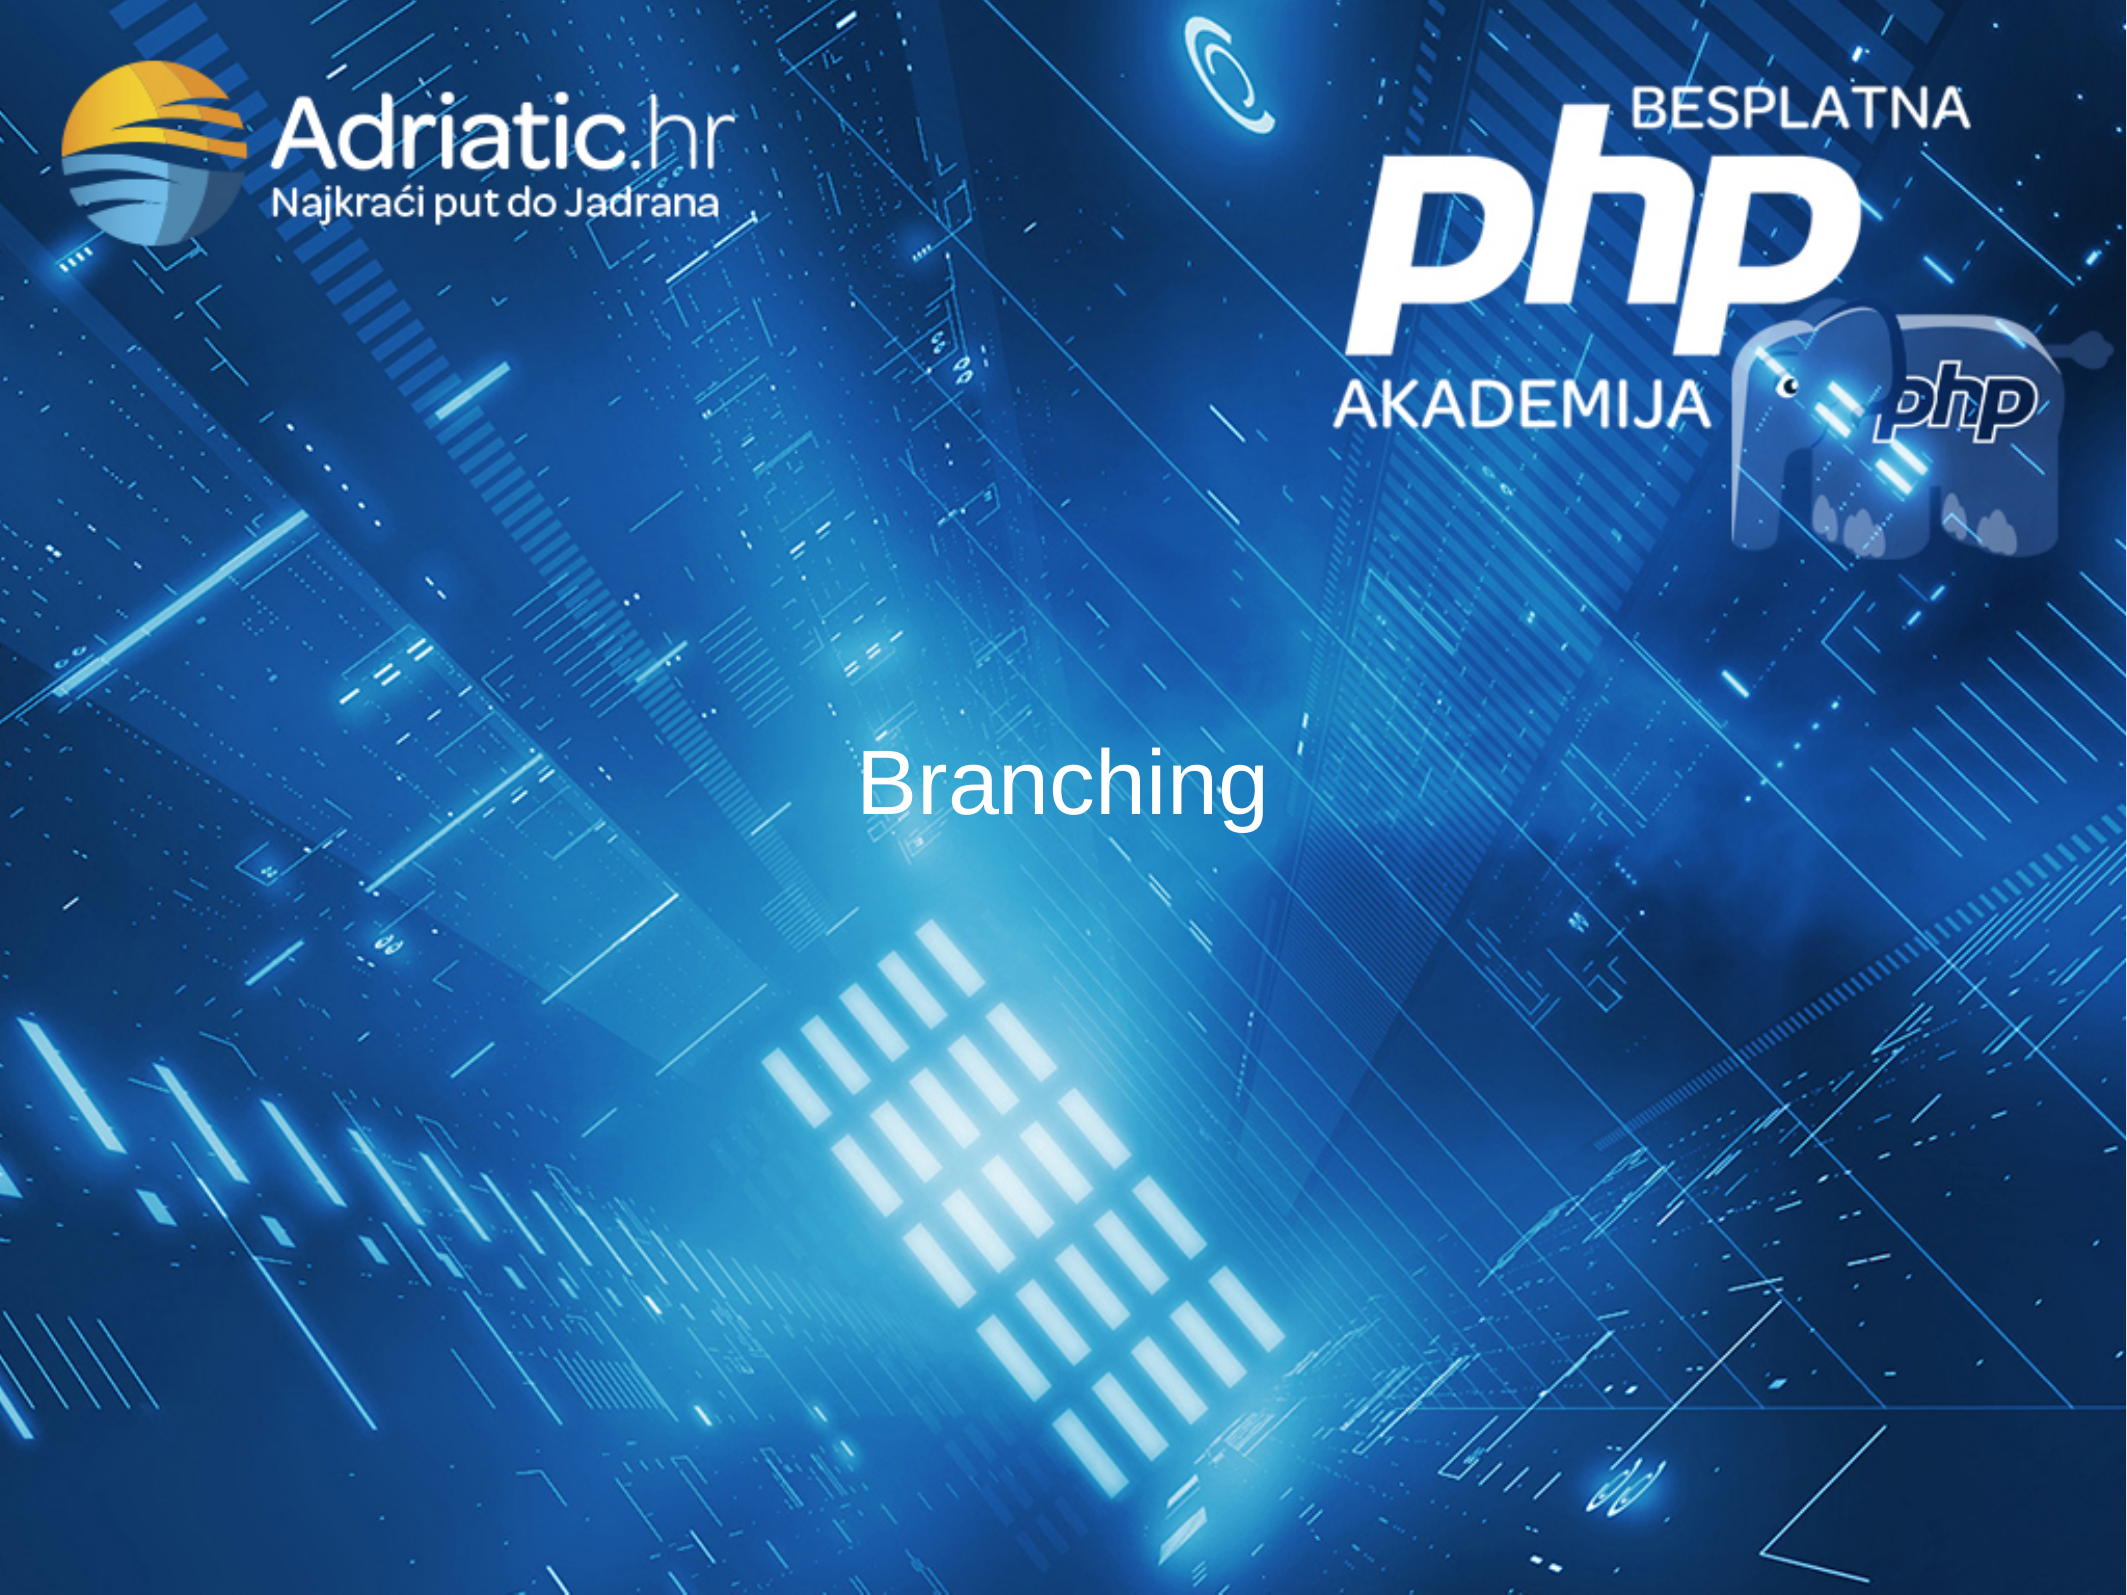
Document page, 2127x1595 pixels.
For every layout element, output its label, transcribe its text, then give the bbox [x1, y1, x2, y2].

title Branching [106, 649, 2020, 916]
picture [0, 0, 2127, 1595]
